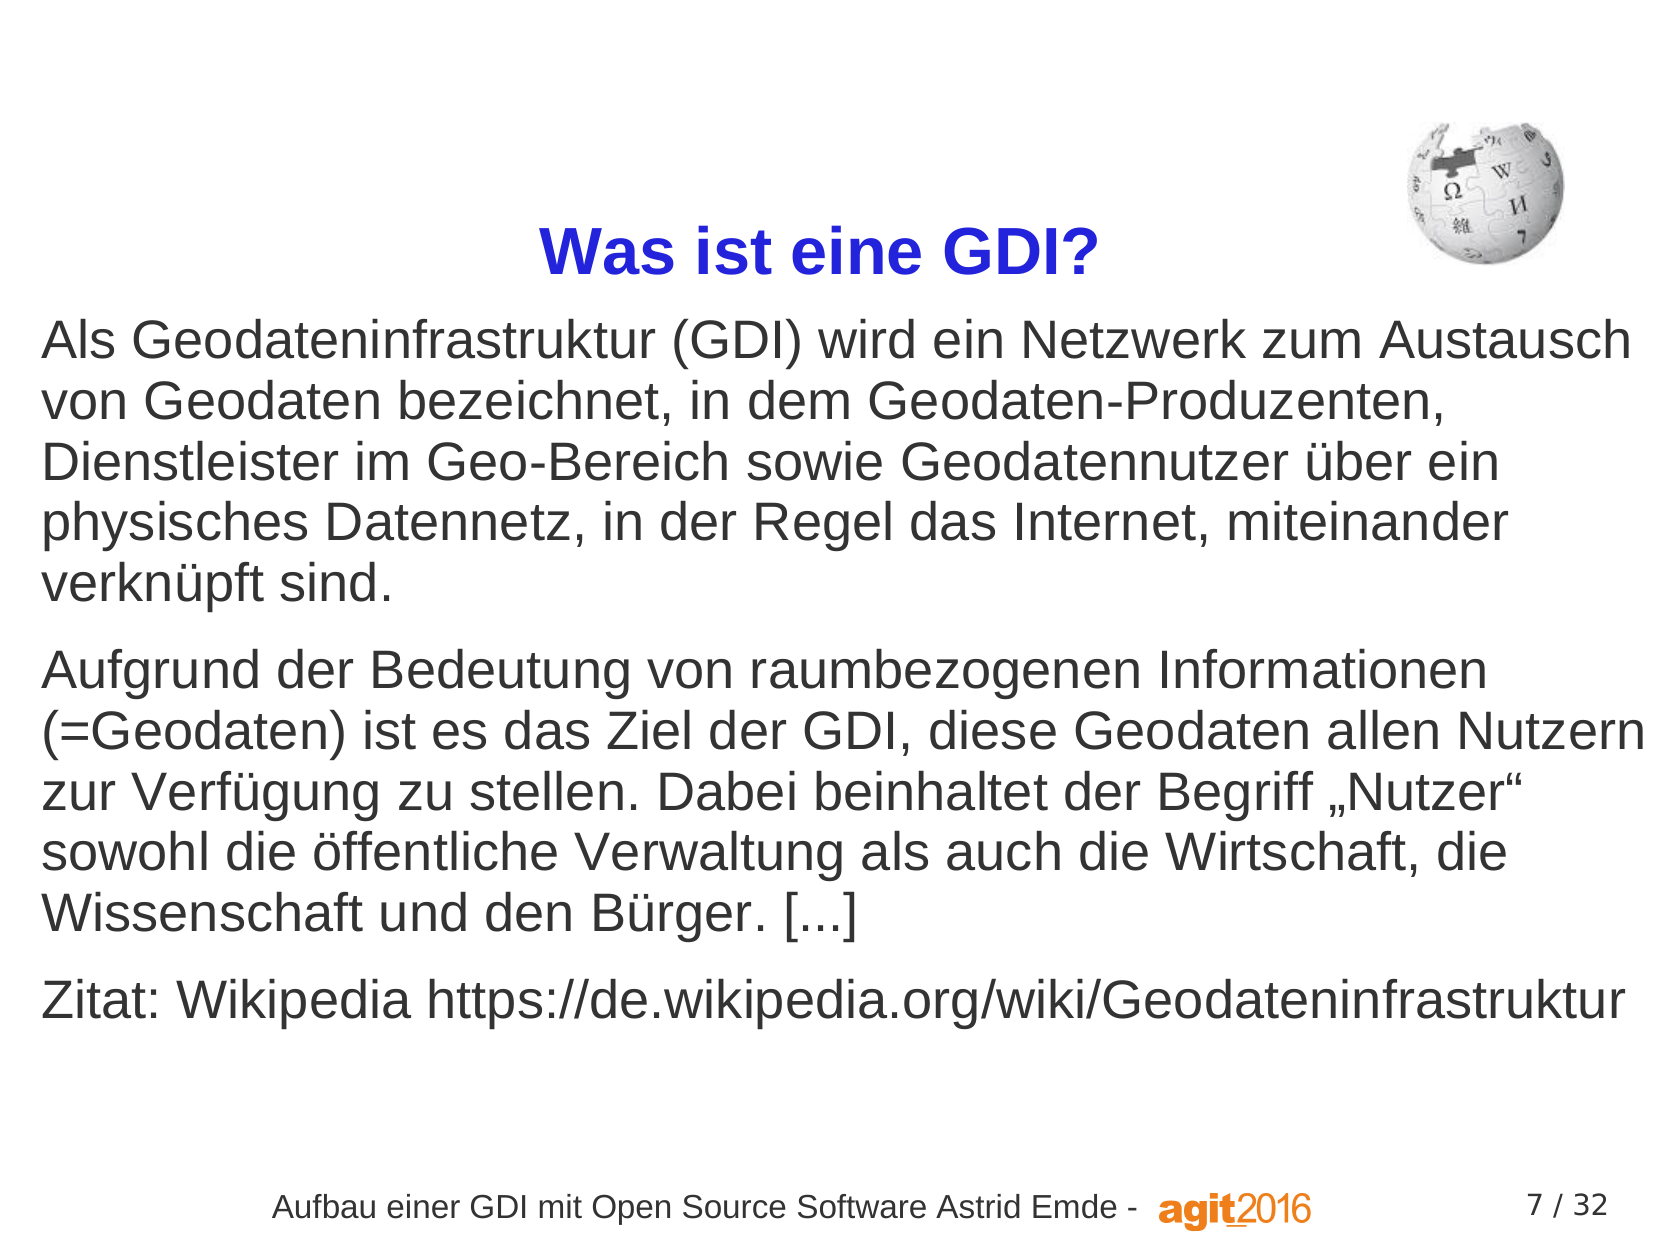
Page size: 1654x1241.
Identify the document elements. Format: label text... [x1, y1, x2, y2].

picture [1407, 122, 1565, 266]
title Was ist eine GDI? [76, 177, 1565, 310]
list Als Geodateninfrastruktur (GDI) wird ein Netzwerk zum Austausch von Geodaten bezeichnet, in dem Geodaten-Produzenten, Dienstleister im Geo-Bereich sowie Geodatennutzer über ein physisches Datennetz, in der Regel das Internet, miteinander verknüpft sind. Aufgrund der Bedeutung von raumbezogenen Informationen (=Geodaten) ist es das Ziel der GDI, diese Geodaten allen Nutzern zur Verfügung zu stellen. Dabei beinhaltet der Begriff „Nutzer“ sowohl die öffentliche Verwaltung als auch die Wirtschaft, die Wissenschaft und den Bürger. [...] Zitat: Wikipedia https://de.wikipedia.org/wiki/Geodateninfrastruktur [0, 310, 1654, 1241]
